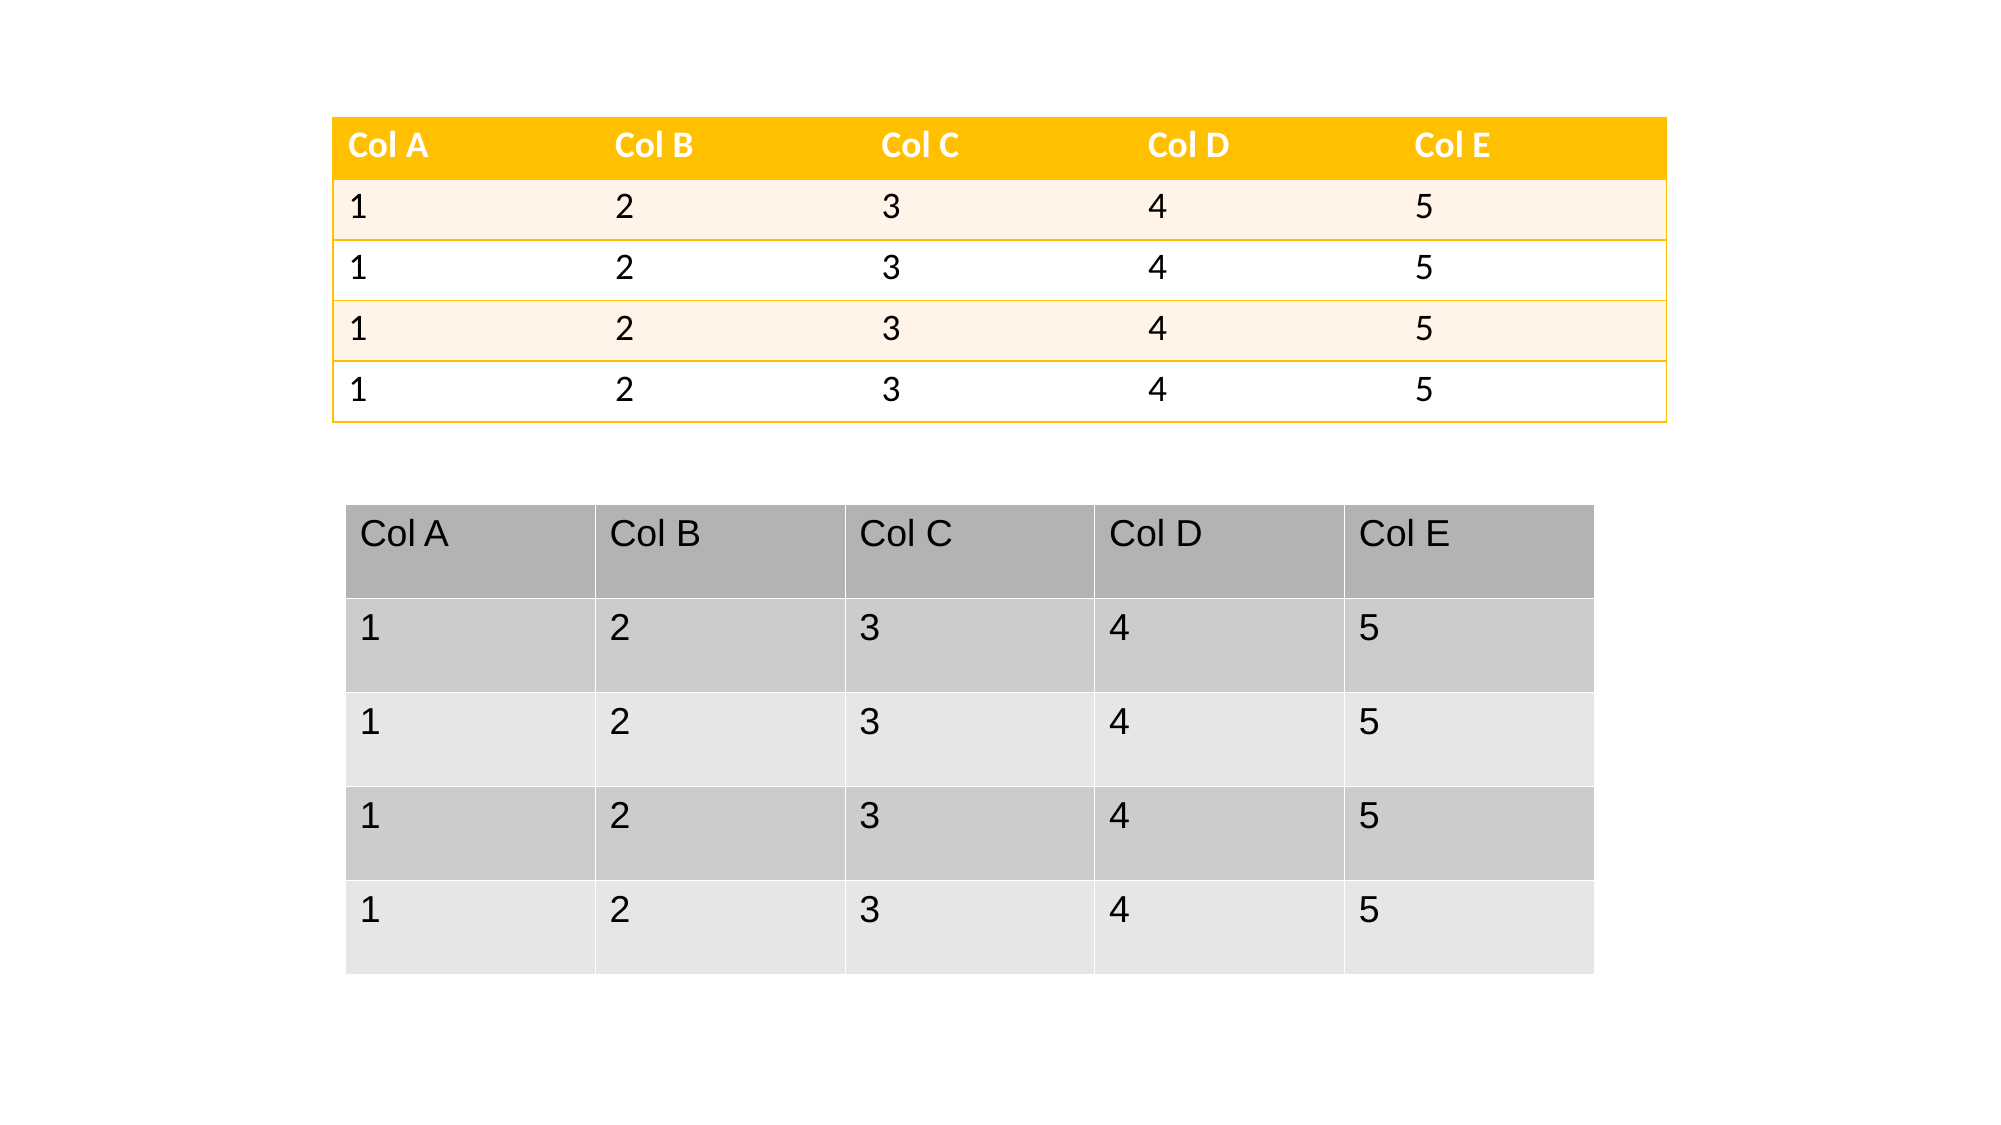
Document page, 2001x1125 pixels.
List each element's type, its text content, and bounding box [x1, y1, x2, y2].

table_cell 2 [596, 881, 845, 974]
table_cell 4 [1095, 693, 1344, 786]
table_header Col B [596, 505, 845, 598]
table_cell 5 [1345, 787, 1594, 880]
table_header Col E [1345, 505, 1594, 598]
table_cell 3 [846, 787, 1094, 880]
table_cell 4 [1133, 180, 1400, 239]
table_cell 3 [846, 881, 1094, 974]
table_cell 2 [600, 301, 867, 360]
table_cell 2 [596, 599, 845, 692]
table_cell 1 [346, 693, 595, 786]
table_cell 3 [867, 180, 1133, 239]
table_header Col A [334, 119, 600, 178]
table_cell 5 [1345, 693, 1594, 786]
table_cell 2 [600, 241, 867, 300]
table_cell 4 [1133, 301, 1400, 360]
table_cell 2 [600, 180, 867, 239]
table_cell 2 [600, 362, 867, 421]
table_cell 5 [1400, 180, 1666, 239]
table_cell 5 [1400, 362, 1666, 421]
table_header Col D [1095, 505, 1344, 598]
table_cell 1 [334, 241, 600, 300]
table_header Col C [846, 505, 1094, 598]
table_cell 1 [334, 362, 600, 421]
table_cell 1 [346, 599, 595, 692]
table_cell 4 [1133, 362, 1400, 421]
table_cell 4 [1095, 881, 1344, 974]
table_cell 3 [867, 301, 1133, 360]
table_header Col A [346, 505, 595, 598]
table_cell 1 [346, 881, 595, 974]
table_header Col B [600, 119, 867, 178]
table_cell 5 [1400, 241, 1666, 300]
table_cell 3 [846, 693, 1094, 786]
table_cell 3 [846, 599, 1094, 692]
table_cell 1 [334, 301, 600, 360]
table_cell 5 [1345, 881, 1594, 974]
table_cell 2 [596, 787, 845, 880]
table_cell 1 [346, 787, 595, 880]
table_cell 3 [867, 362, 1133, 421]
table_cell 5 [1345, 599, 1594, 692]
table_cell 4 [1095, 599, 1344, 692]
table_cell 4 [1095, 787, 1344, 880]
table_cell 4 [1133, 241, 1400, 300]
table_cell 1 [334, 180, 600, 239]
table_header Col E [1400, 119, 1666, 178]
table_cell 5 [1400, 301, 1666, 360]
table_cell 3 [867, 241, 1133, 300]
table_cell 2 [596, 693, 845, 786]
table_header Col C [867, 119, 1133, 178]
table_header Col D [1133, 119, 1400, 178]
